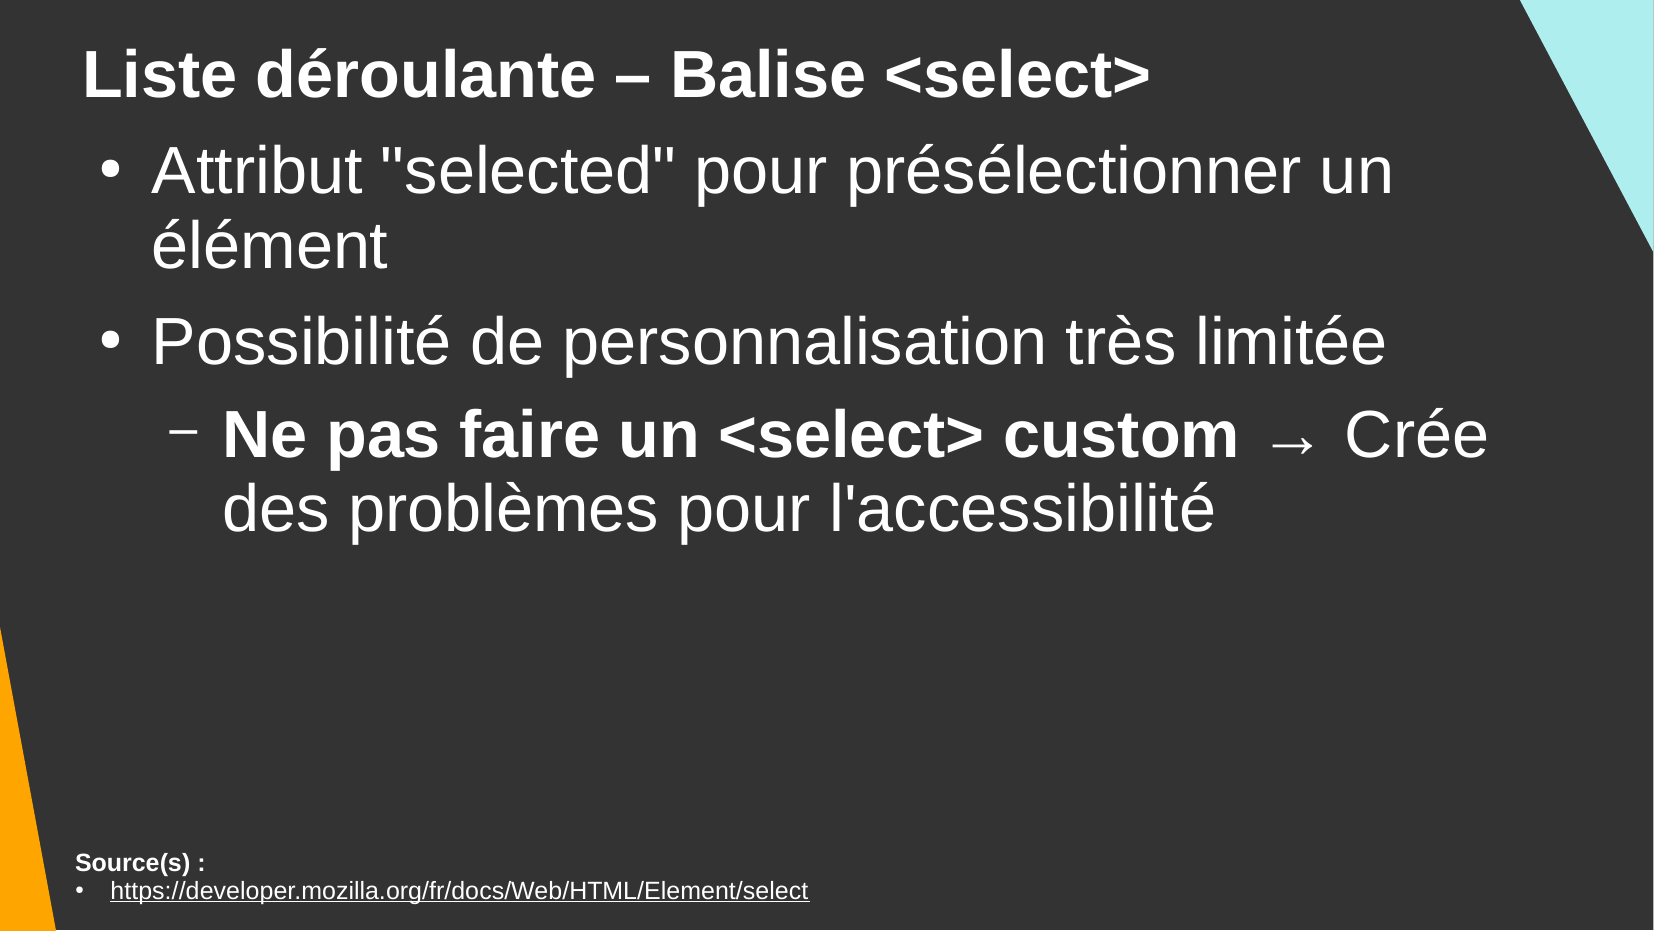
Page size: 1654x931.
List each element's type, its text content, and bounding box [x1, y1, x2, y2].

title Liste déroulante – Balise <select> [82, 37, 1571, 114]
text_box [0, 627, 57, 931]
list Attribut "selected" pour présélectionner un élément Possibilité de personnalisation très limitée Ne pas faire un <select> custom → Crée des problèmes pour l'accessibilité [80, 132, 1605, 795]
text_box Source(s) : https://developer.mozilla.org/fr/docs/Web/HTML/Element/select [60, 841, 1546, 913]
text_box [1519, 0, 1654, 254]
